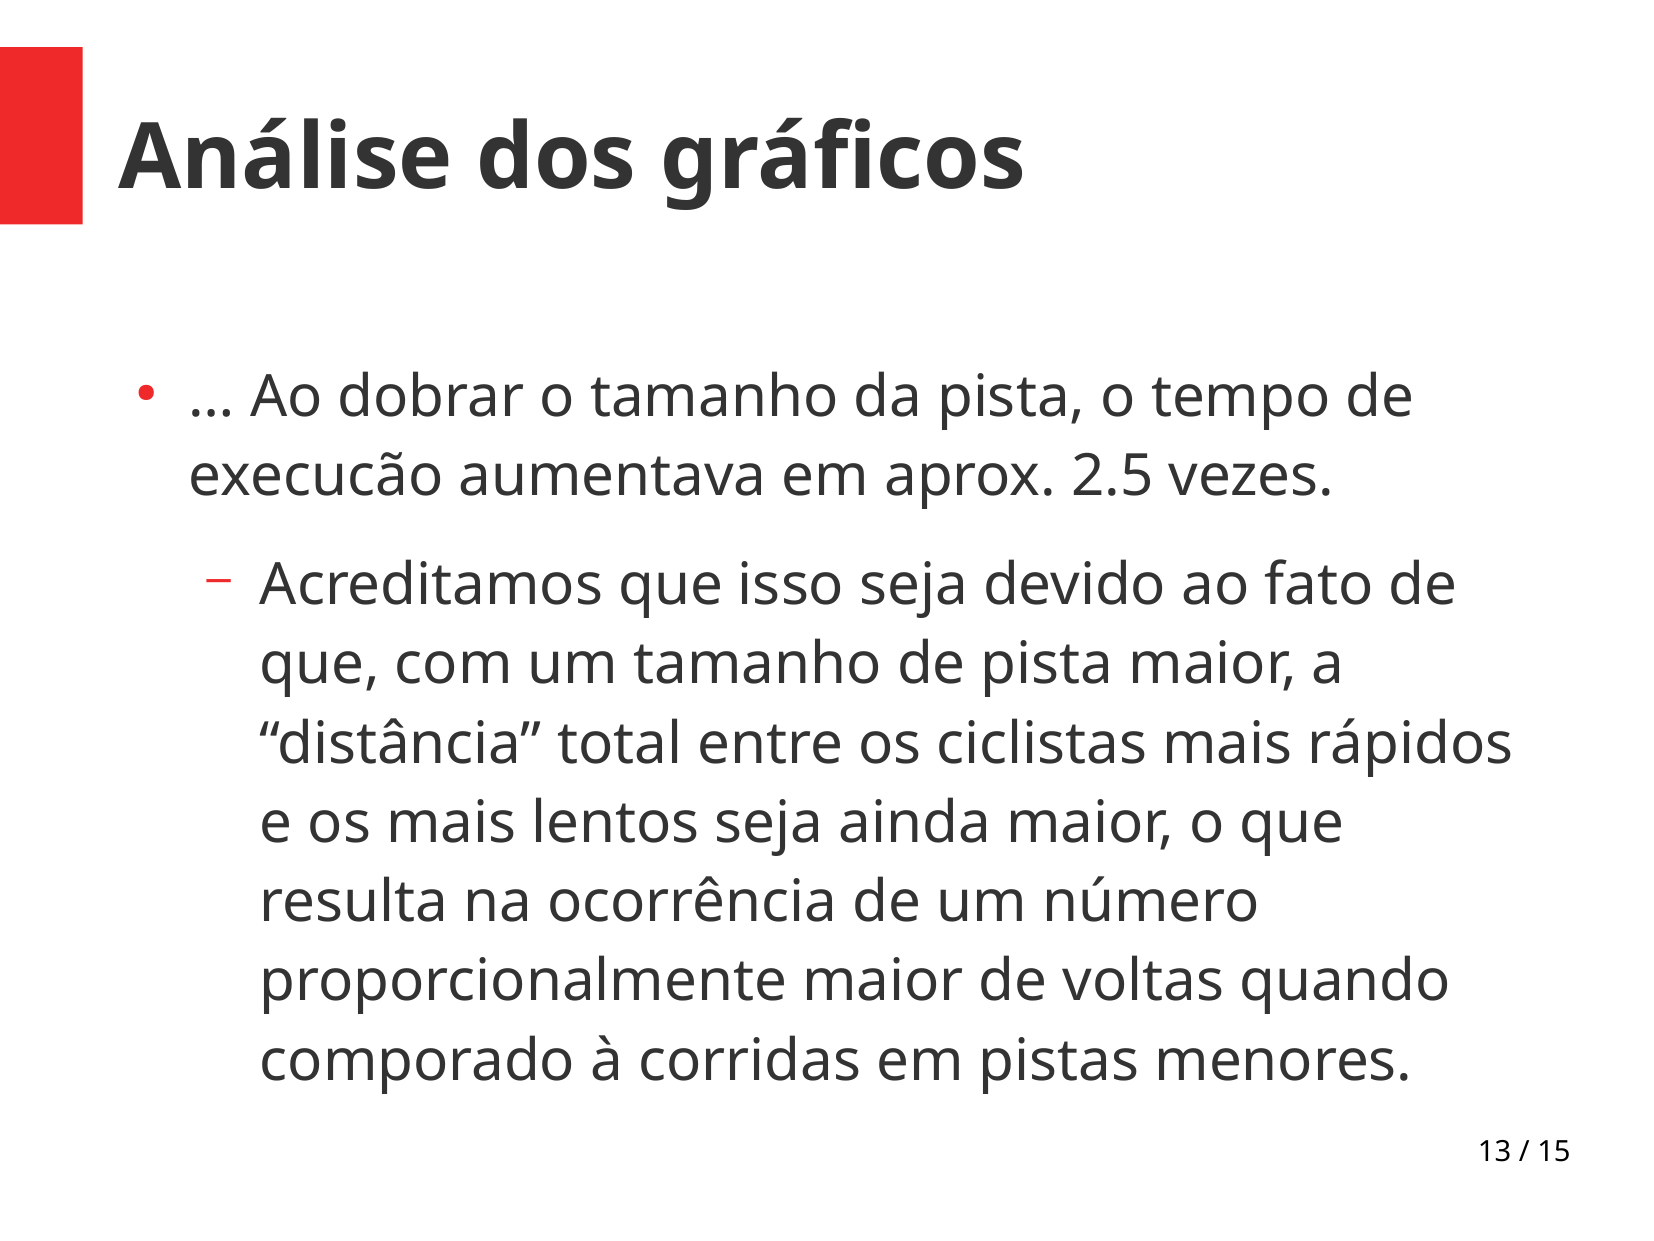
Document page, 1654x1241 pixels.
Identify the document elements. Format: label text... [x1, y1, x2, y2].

list … Ao dobrar o tamanho da pista, o tempo de execucão aumentava em aprox. 2.5 vezes. Acreditamos que isso seja devido ao fato de que, com um tamanho de pista maior, a “distância” total entre os ciclistas mais rápidos e os mais lentos seja ainda maior, o que resulta na ocorrência de um número proporcionalmente maior de voltas quando comporado à corridas em pistas menores. [118, 354, 1536, 1074]
title Análise dos gráficos [118, 49, 1571, 257]
